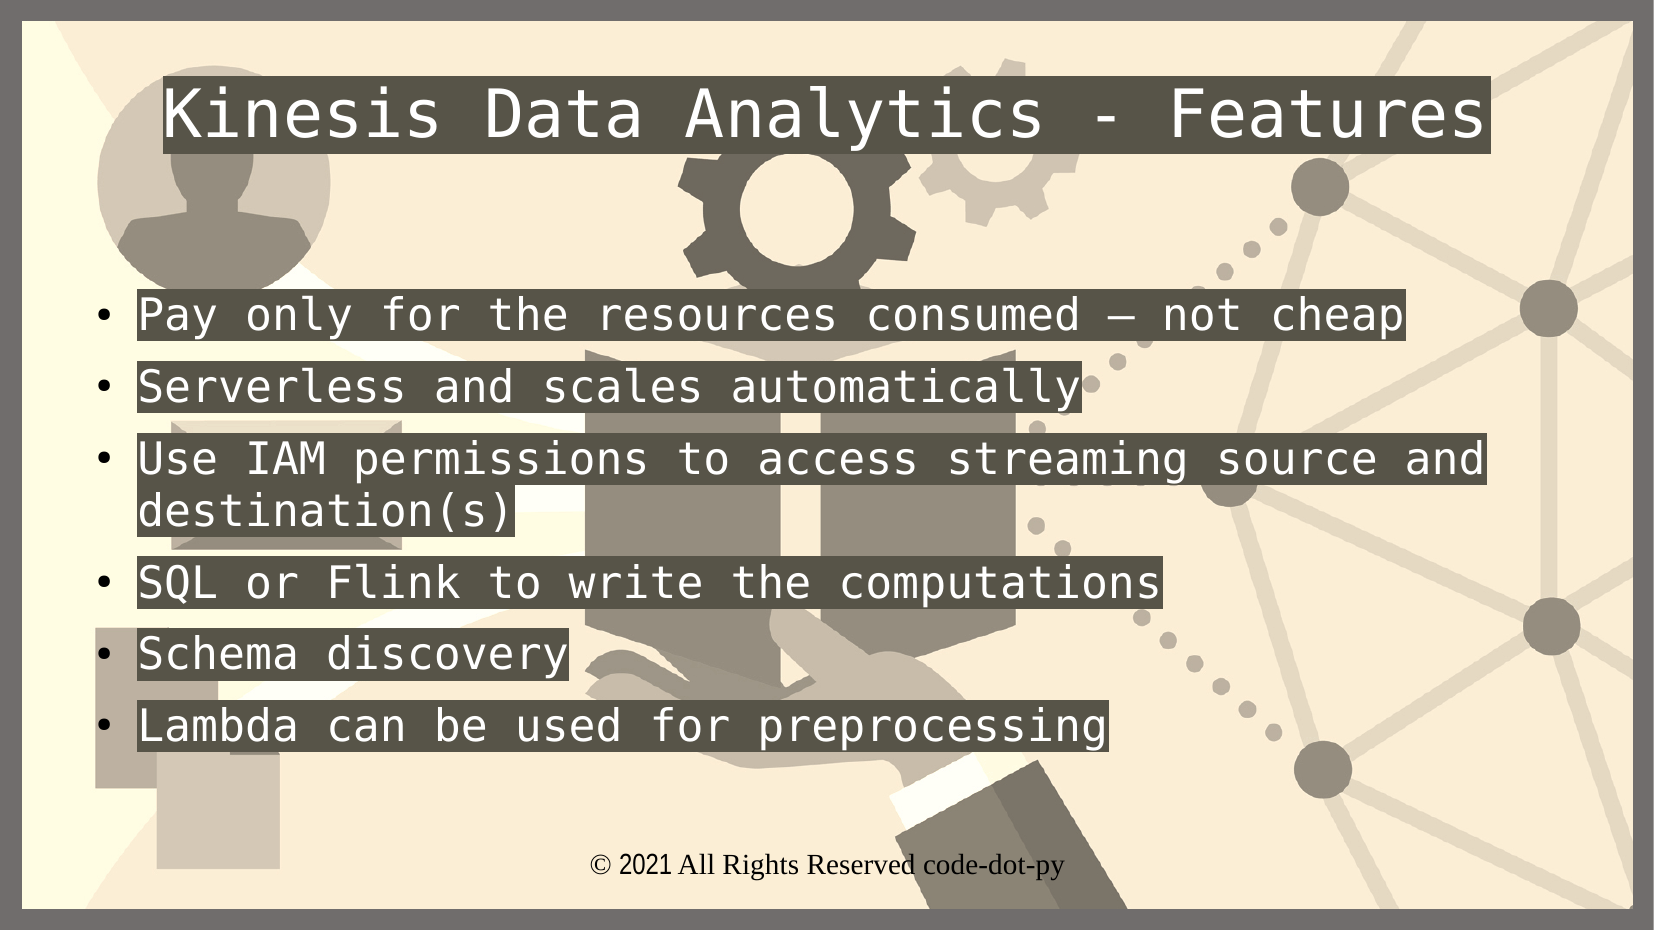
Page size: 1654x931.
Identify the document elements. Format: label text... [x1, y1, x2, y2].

list Pay only for the resources consumed – not cheap Serverless and scales automatically Use IAM permissions to access streaming source and destination(s) SQL or Flink to write the computations Schema discovery Lambda can be used for preprocessing [82, 217, 1571, 758]
picture [0, 0, 1654, 930]
title Kinesis Data Analytics - Features [82, 37, 1571, 193]
